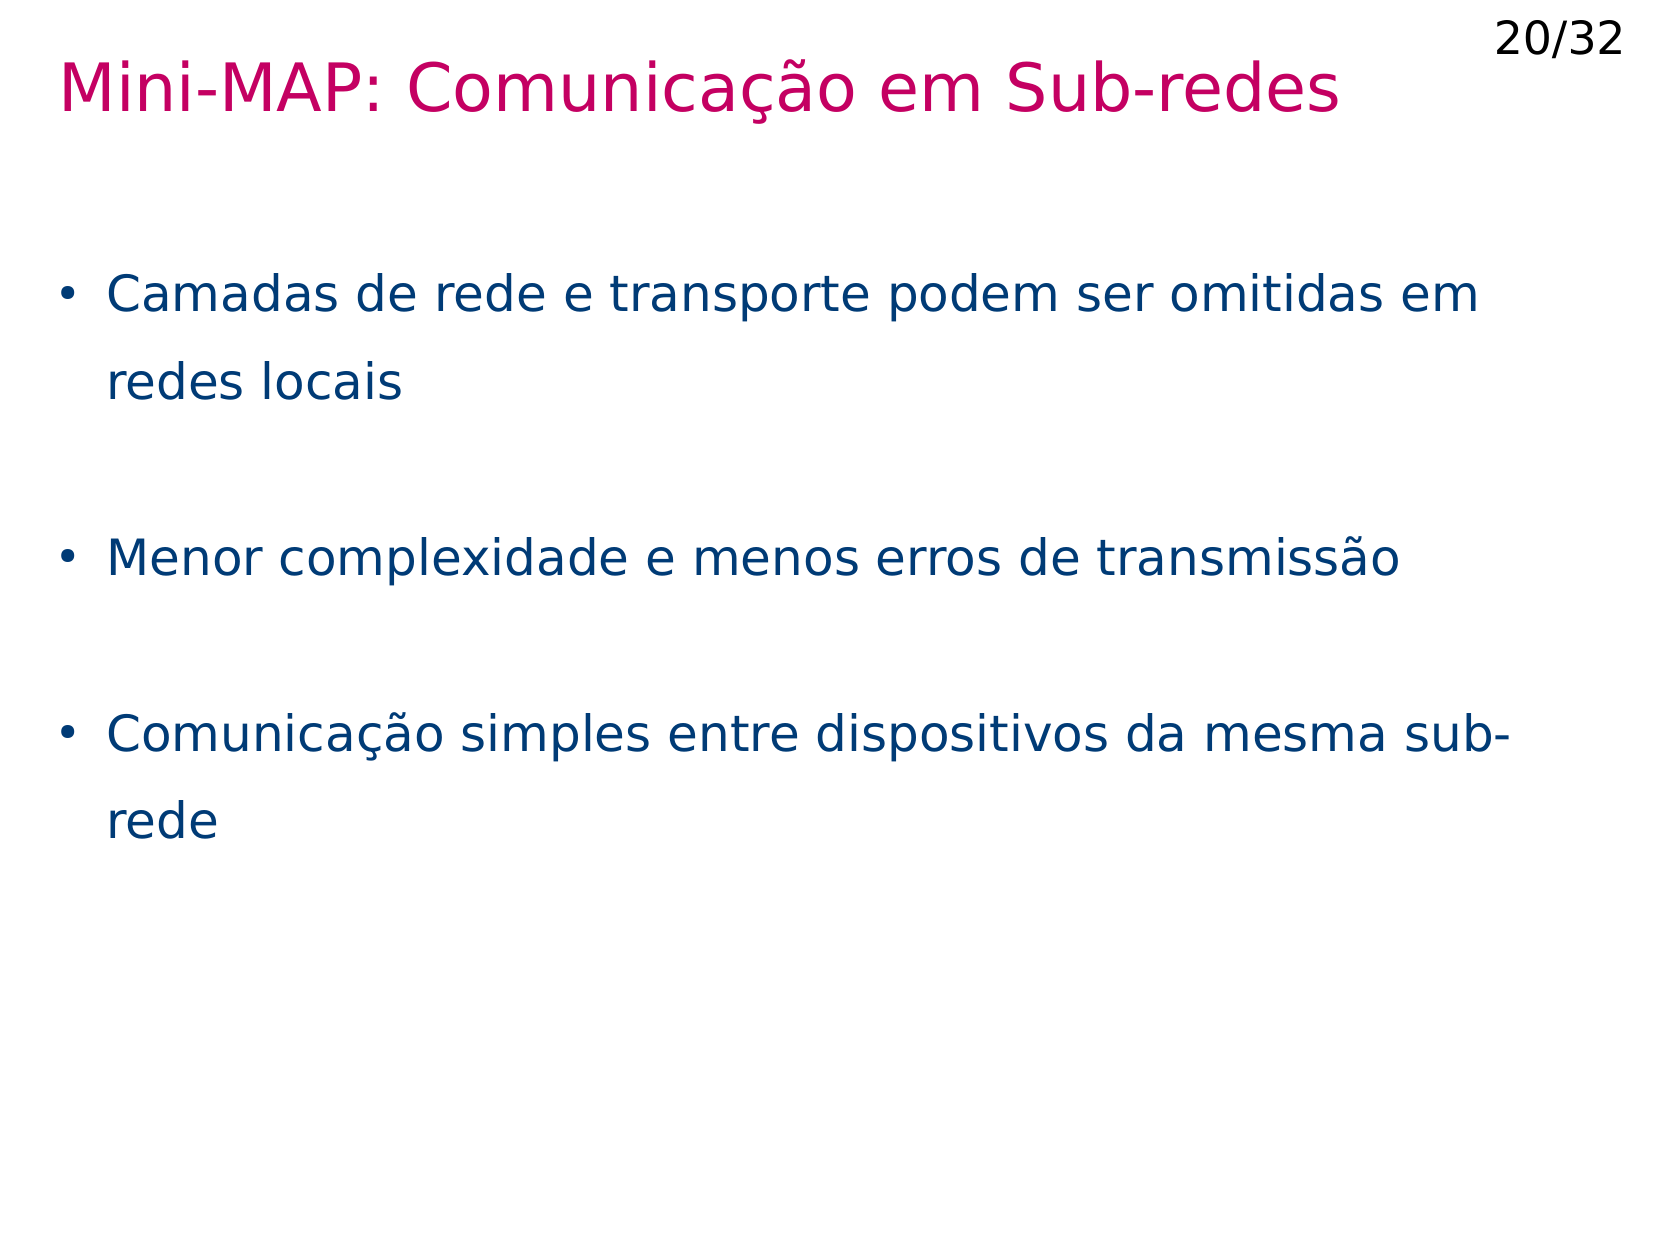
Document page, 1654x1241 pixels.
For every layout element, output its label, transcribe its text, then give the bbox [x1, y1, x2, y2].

title Mini-MAP: Comunicação em Sub-redes [59, 29, 1625, 148]
list Camadas de rede e transporte podem ser omitidas em redes locais Menor complexidade e menos erros de transmissão Comunicação simples entre dispositivos da mesma sub-rede [59, 236, 1625, 1211]
